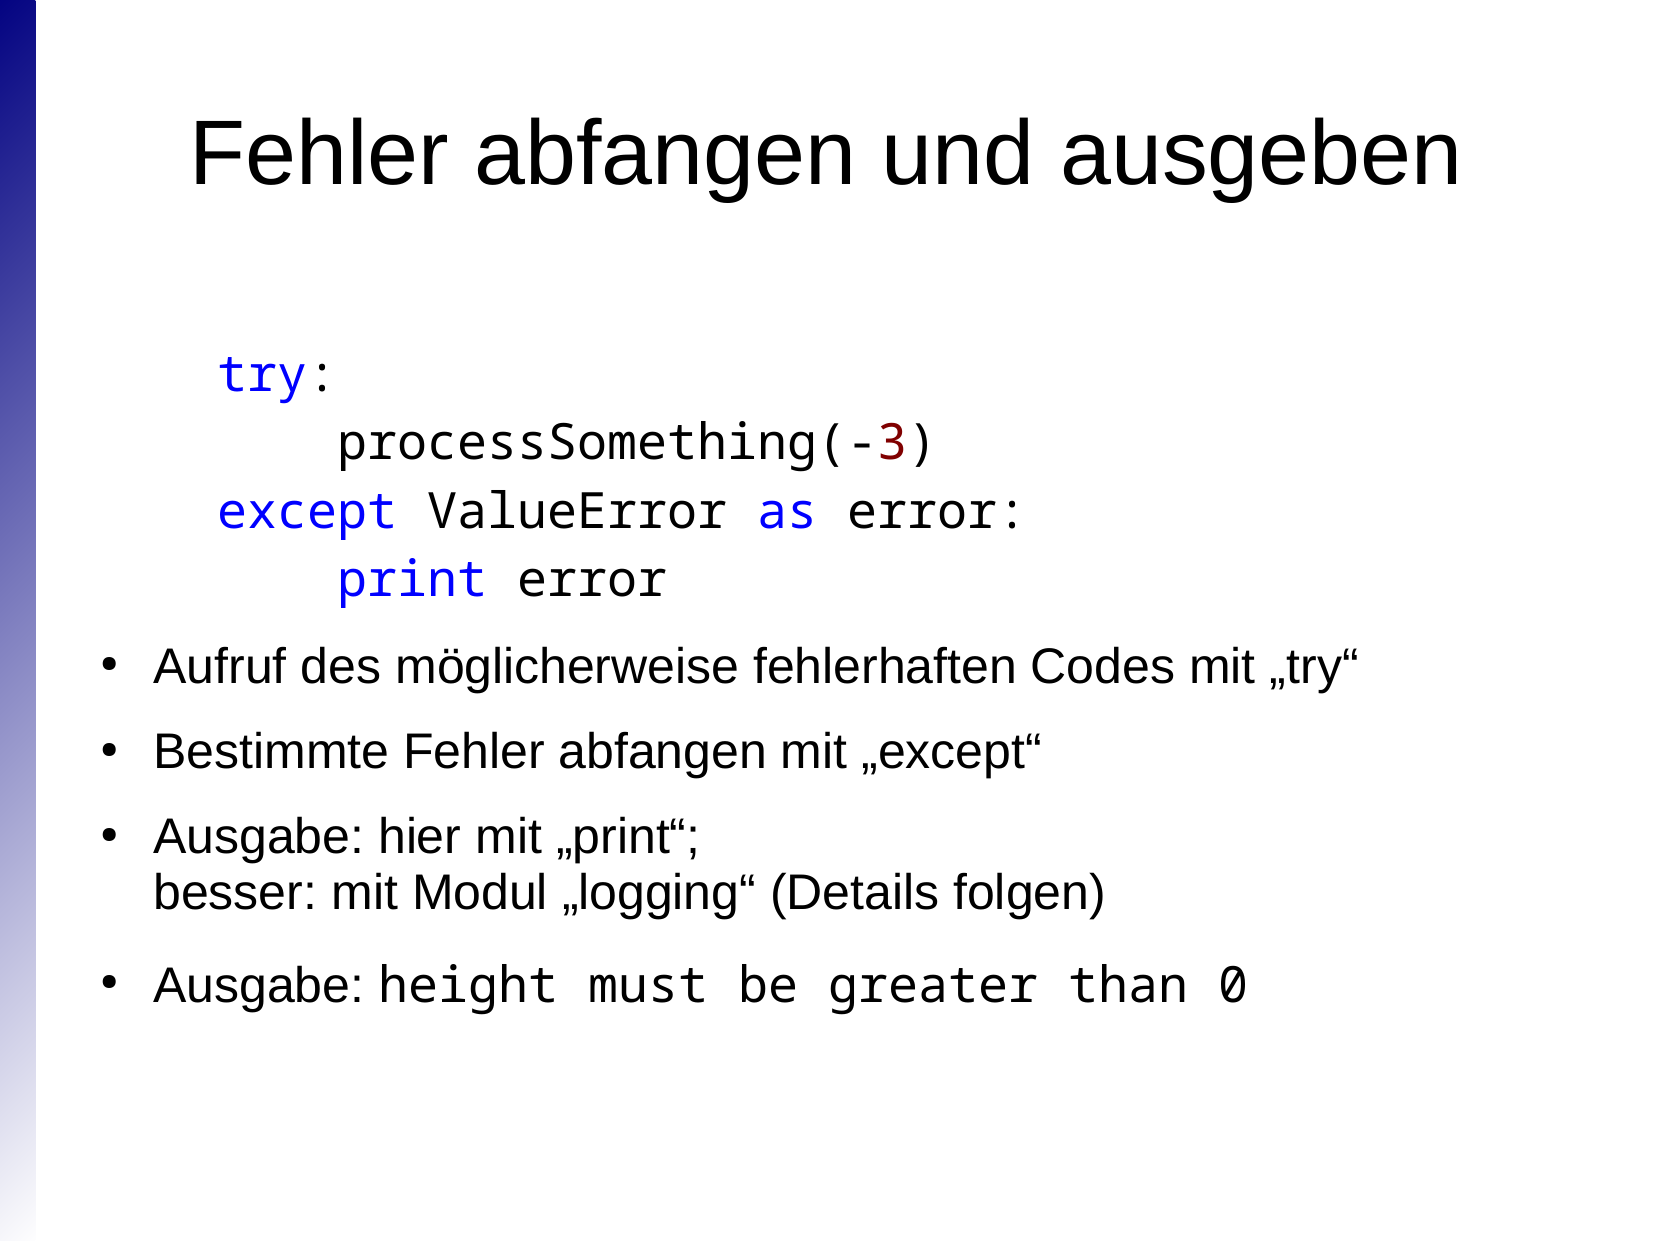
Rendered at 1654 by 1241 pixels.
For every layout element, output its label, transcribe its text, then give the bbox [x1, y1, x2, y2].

text_box try: processSomething(-3) except ValueError as error: print error [82, 330, 1548, 596]
list Aufruf des möglicherweise fehlerhaften Codes mit „try“ Bestimmte Fehler abfangen mit „except“ Ausgabe: hier mit „print“; besser: mit Modul „logging“ (Details folgen) Ausgabe: height must be greater than 0 [82, 637, 1571, 1045]
title Fehler abfangen und ausgeben [82, 49, 1571, 257]
